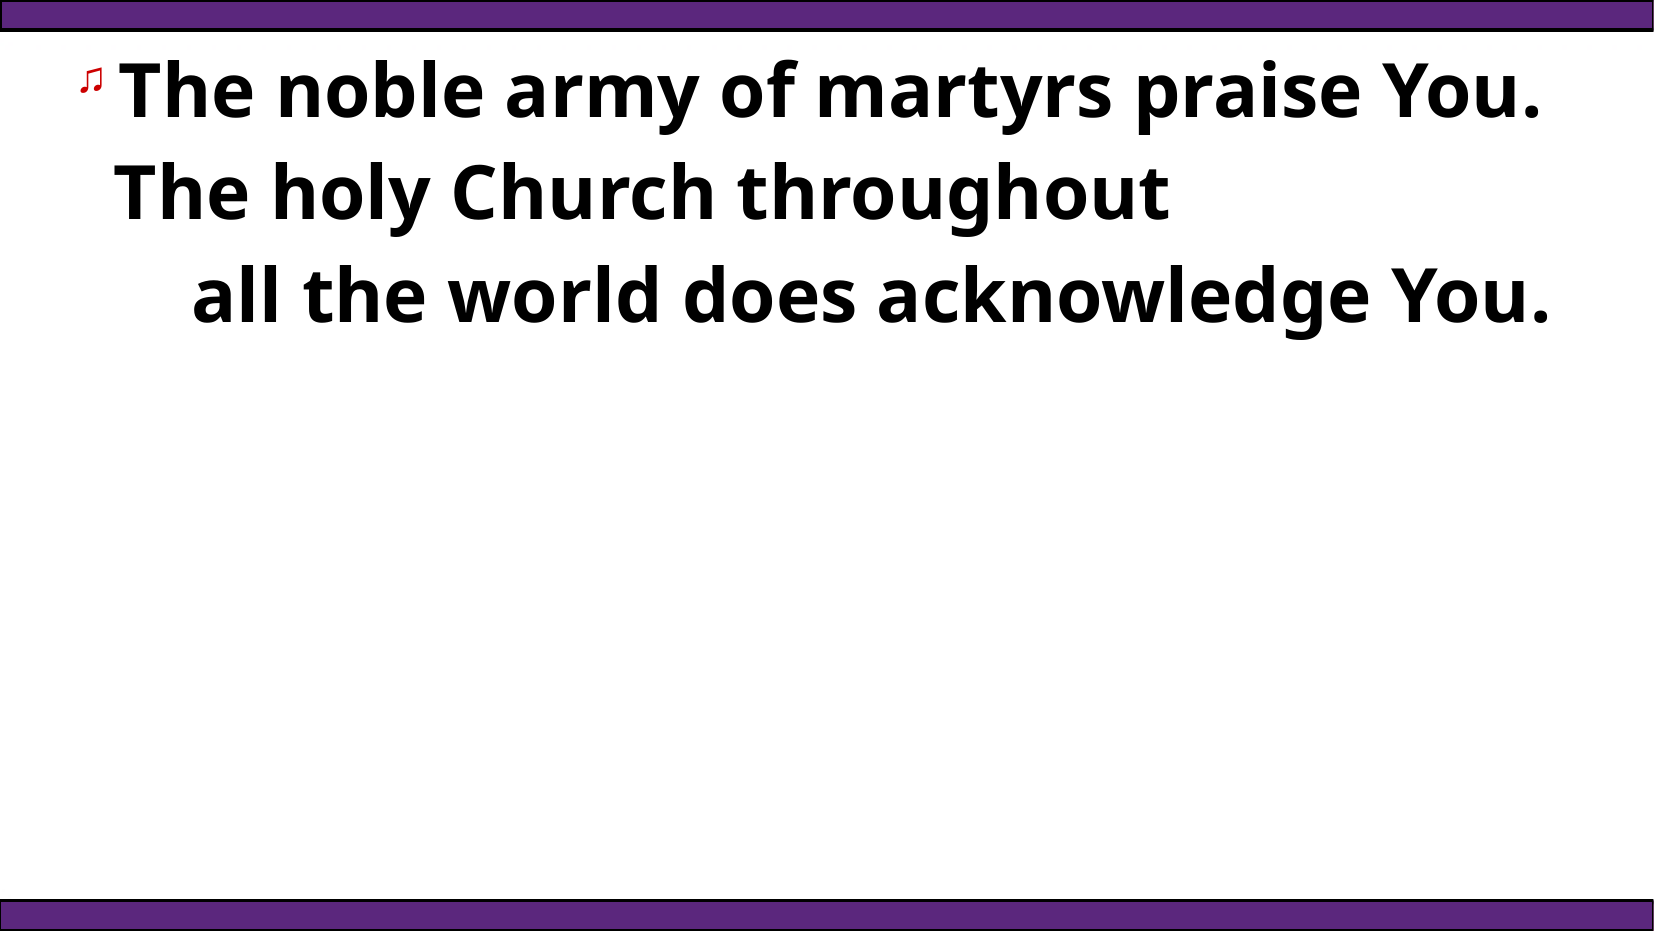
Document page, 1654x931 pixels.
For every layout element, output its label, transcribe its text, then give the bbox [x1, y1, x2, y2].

picture [0, 31, 1654, 900]
text_box ♫ The noble army of martyrs praise You. The holy Church throughout all the world does acknowledge You. [60, 30, 1577, 396]
text_box [0, 900, 1654, 931]
text_box [0, 0, 1654, 31]
